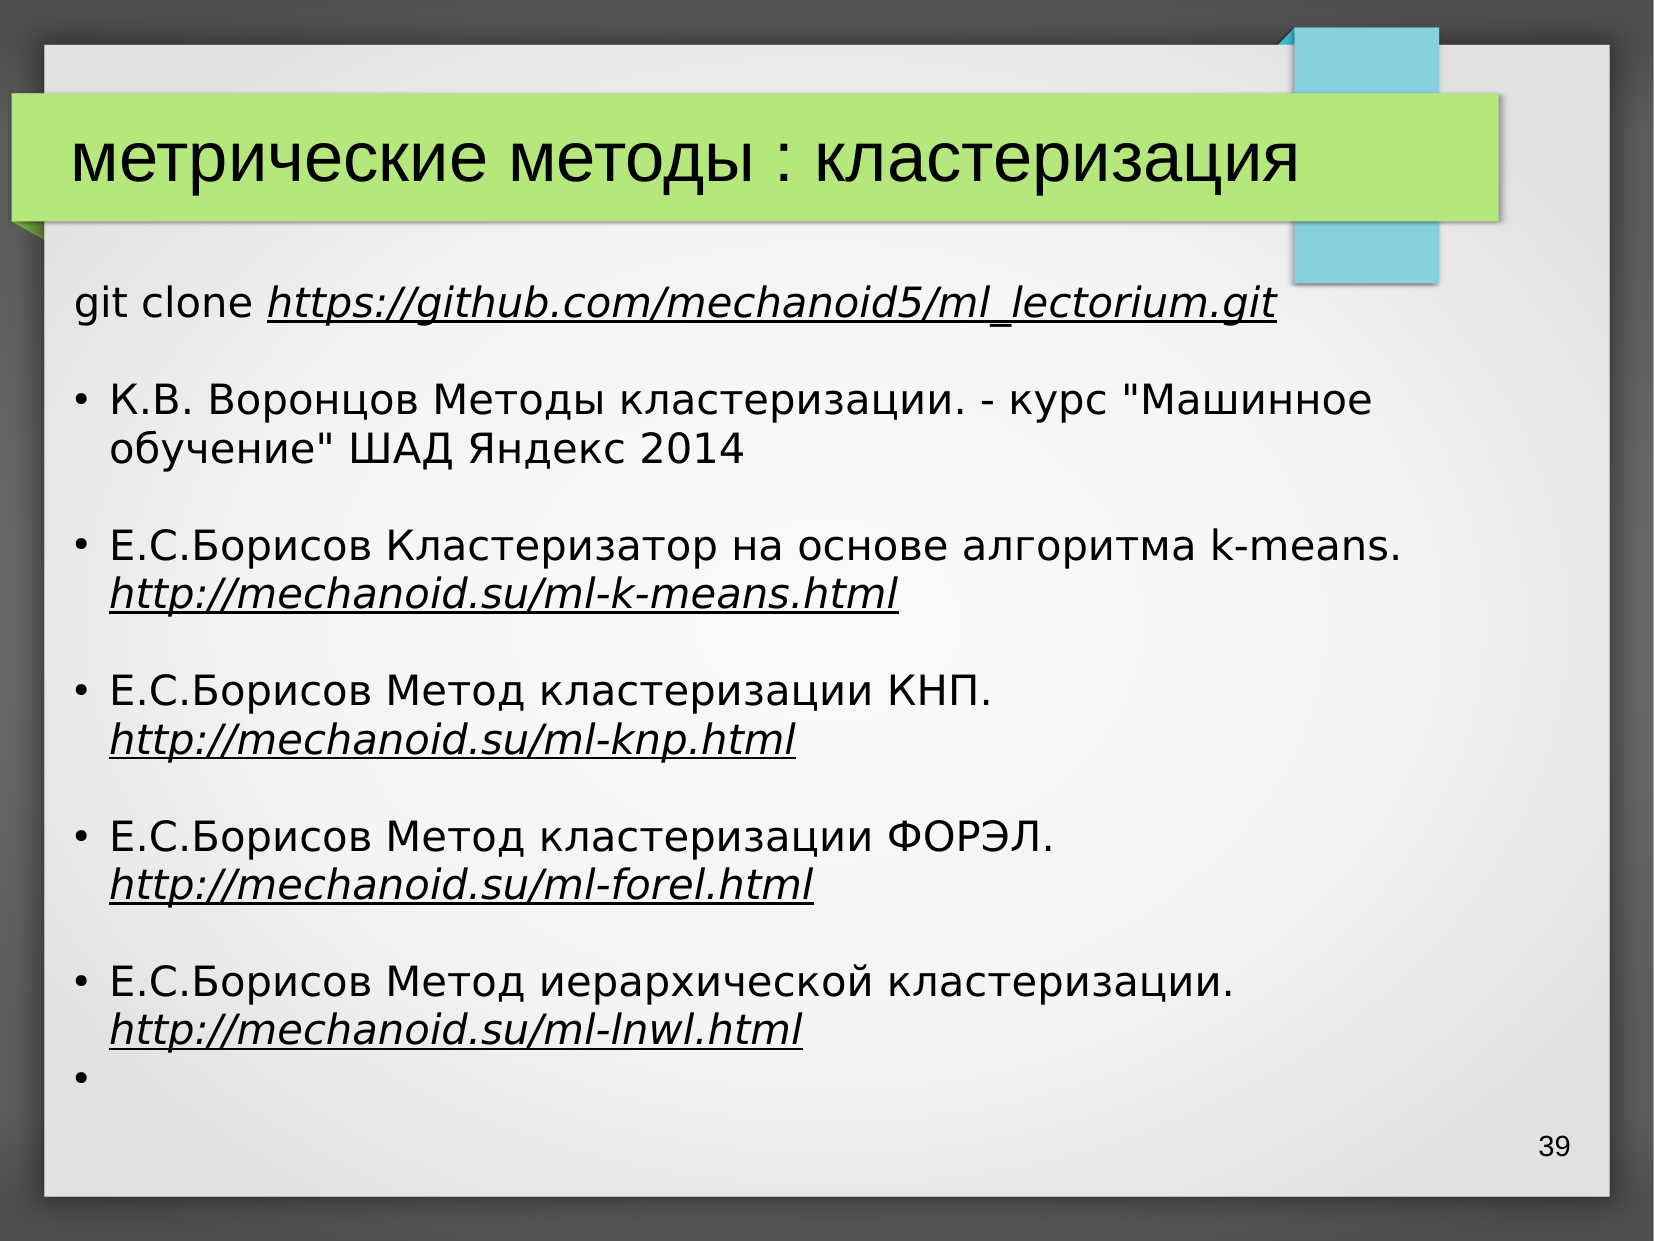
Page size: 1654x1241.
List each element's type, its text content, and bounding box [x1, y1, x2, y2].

text_box git clone https://github.com/mechanoid5/ml_lectorium.git К.В. Воронцов Методы кластеризации. - курс "Машинное обучение" ШАД Яндекс 2014 Е.С.Борисов Кластеризатор на основе алгоритма k-means. http://mechanoid.su/ml-k-means.html Е.С.Борисов Метод кластеризации КНП. http://mechanoid.su/ml-knp.html Е.С.Борисов Метод кластеризации ФОРЭЛ. http://mechanoid.su/ml-forel.html Е.С.Борисов Метод иерархической кластеризации. http://mechanoid.su/ml-lnwl.html [59, 271, 1489, 1149]
title метрические методы : кластеризация [70, 117, 1382, 197]
picture [0, 0, 1654, 1241]
